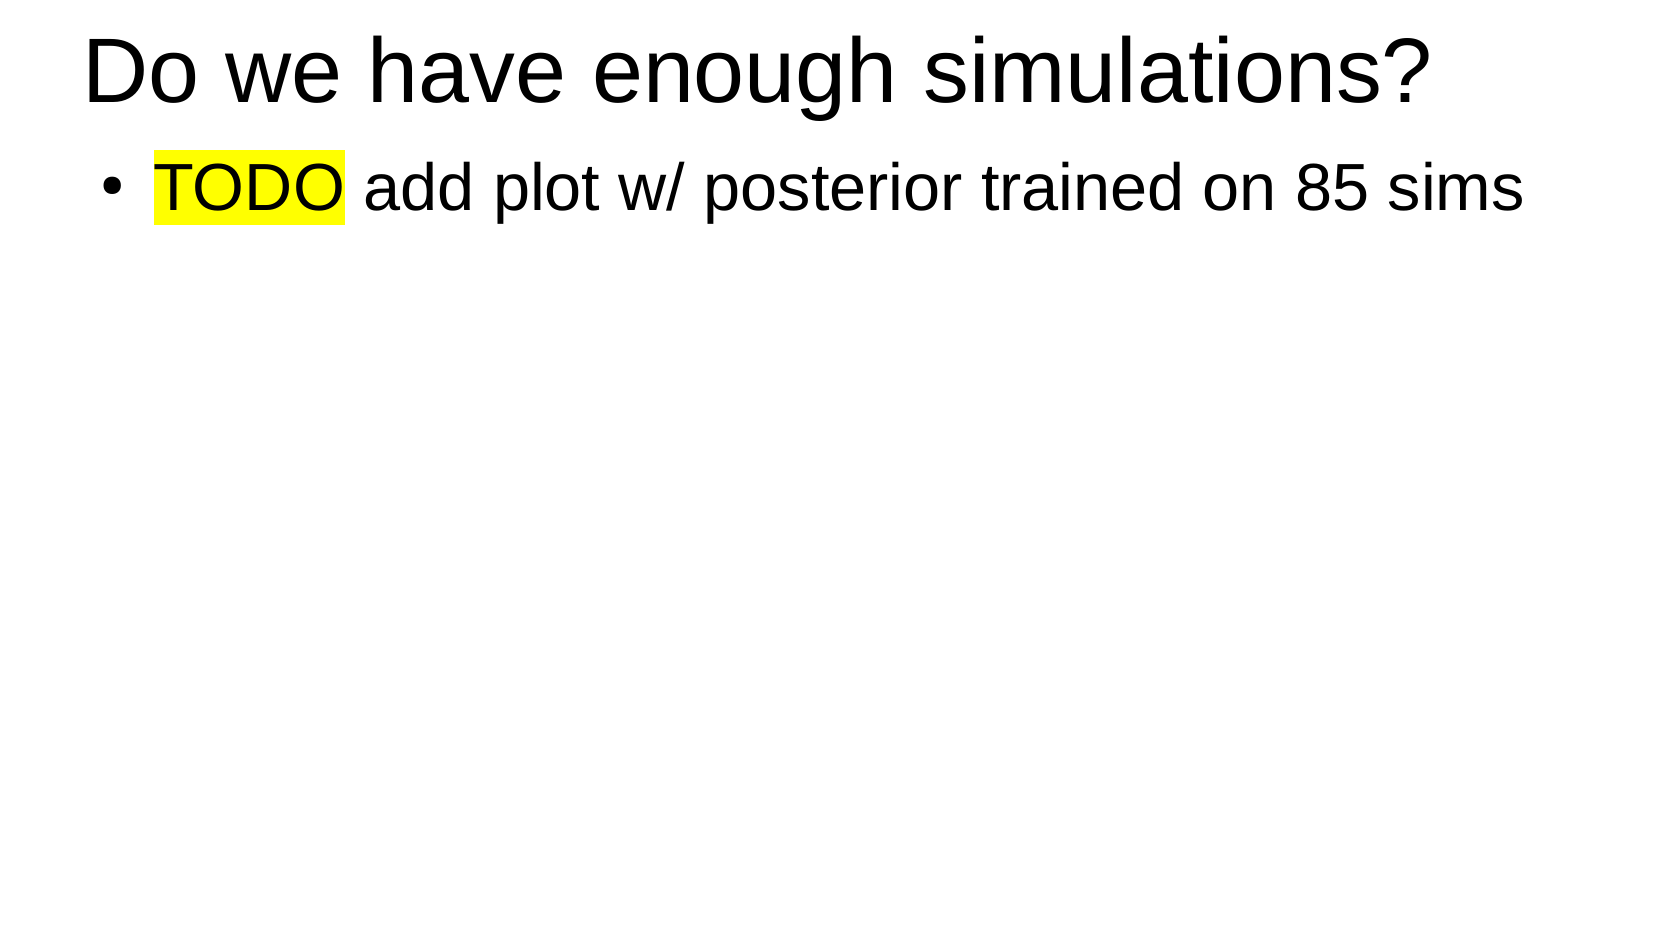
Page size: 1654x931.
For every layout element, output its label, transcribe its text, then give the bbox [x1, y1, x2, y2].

list TODO add plot w/ posterior trained on 85 sims [82, 150, 1571, 886]
title Do we have enough simulations? [82, 19, 1571, 123]
